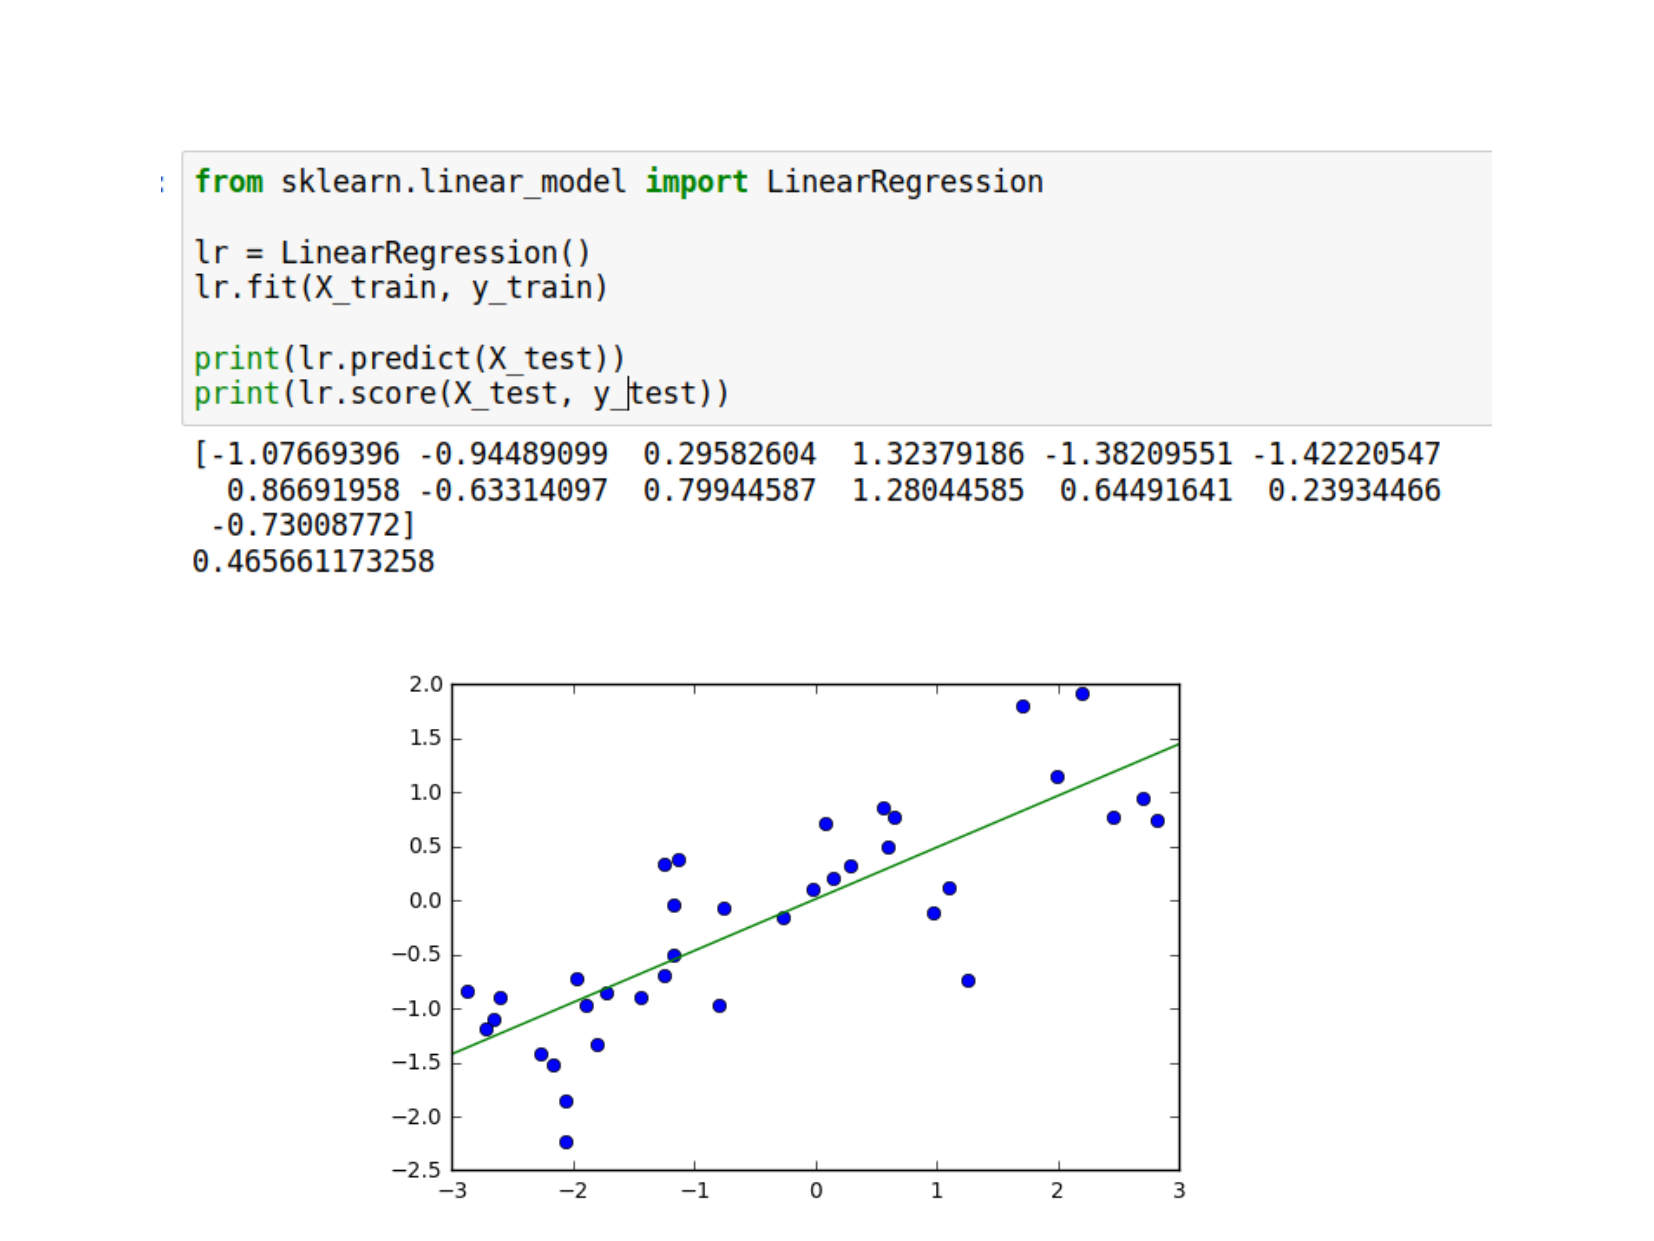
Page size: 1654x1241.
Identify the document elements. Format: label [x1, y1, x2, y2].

picture [375, 659, 1201, 1217]
picture [161, 144, 1492, 601]
